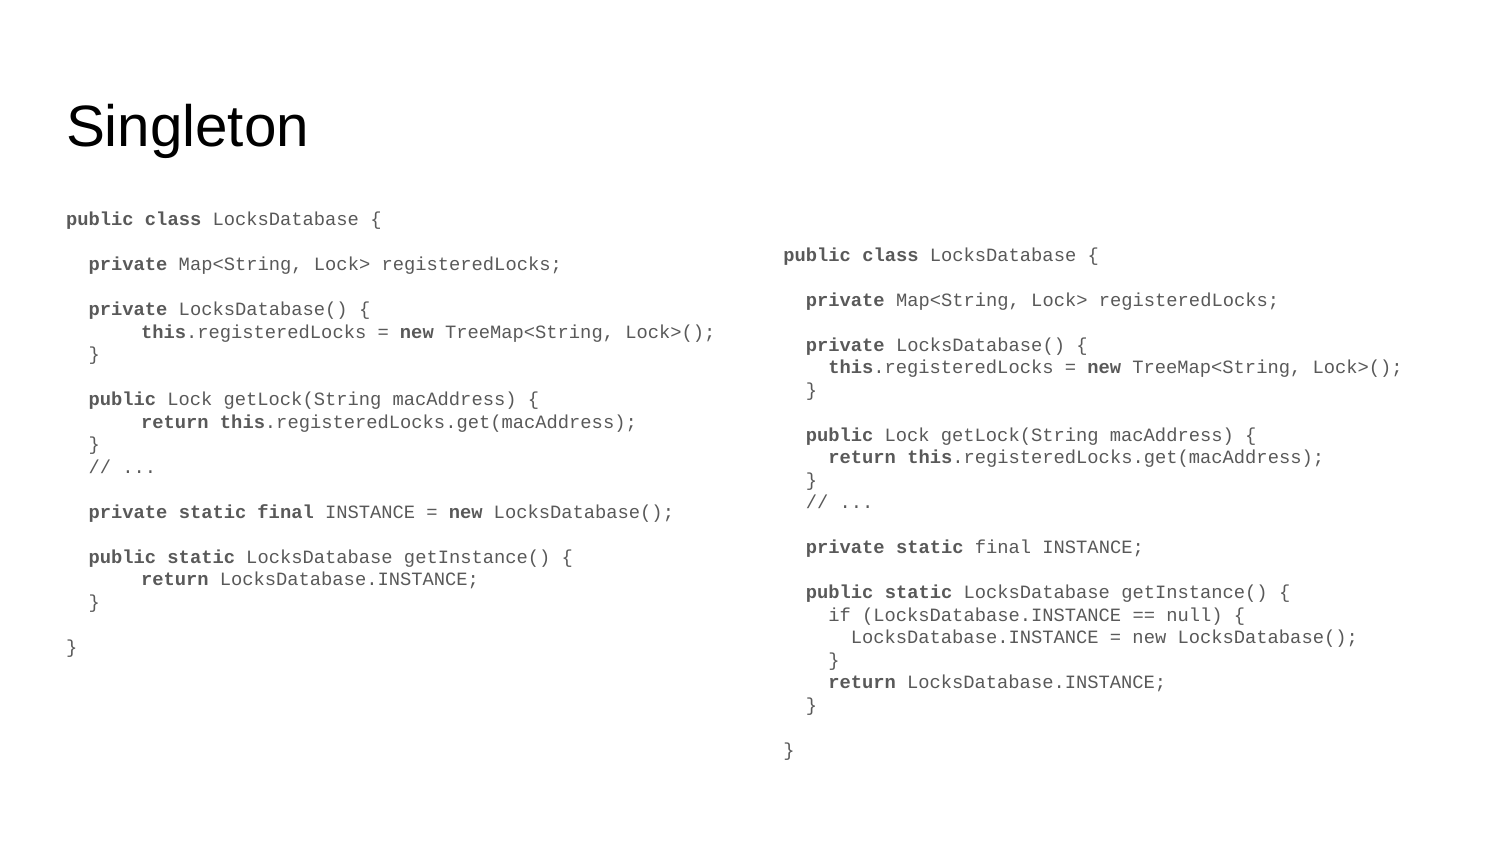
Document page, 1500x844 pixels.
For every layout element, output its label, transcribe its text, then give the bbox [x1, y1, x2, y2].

list public class LocksDatabase { private Map<String, Lock> registeredLocks; private LocksDatabase() { this.registeredLocks = new TreeMap<String, Lock>(); } public Lock getLock(String macAddress) { return this.registeredLocks.get(macAddress); } // ... private static final INSTANCE = new LocksDatabase(); public static LocksDatabase getInstance() { return LocksDatabase.INSTANCE; } } [51, 191, 732, 732]
list public class LocksDatabase { private Map<String, Lock> registeredLocks; private LocksDatabase() { this.registeredLocks = new TreeMap<String, Lock>(); } public Lock getLock(String macAddress) { return this.registeredLocks.get(macAddress); } // ... private static final INSTANCE; public static LocksDatabase getInstance() { if (LocksDatabase.INSTANCE == null) { LocksDatabase.INSTANCE = new LocksDatabase(); } return LocksDatabase.INSTANCE; } } [768, 227, 1449, 768]
title Singleton [51, 72, 1449, 167]
